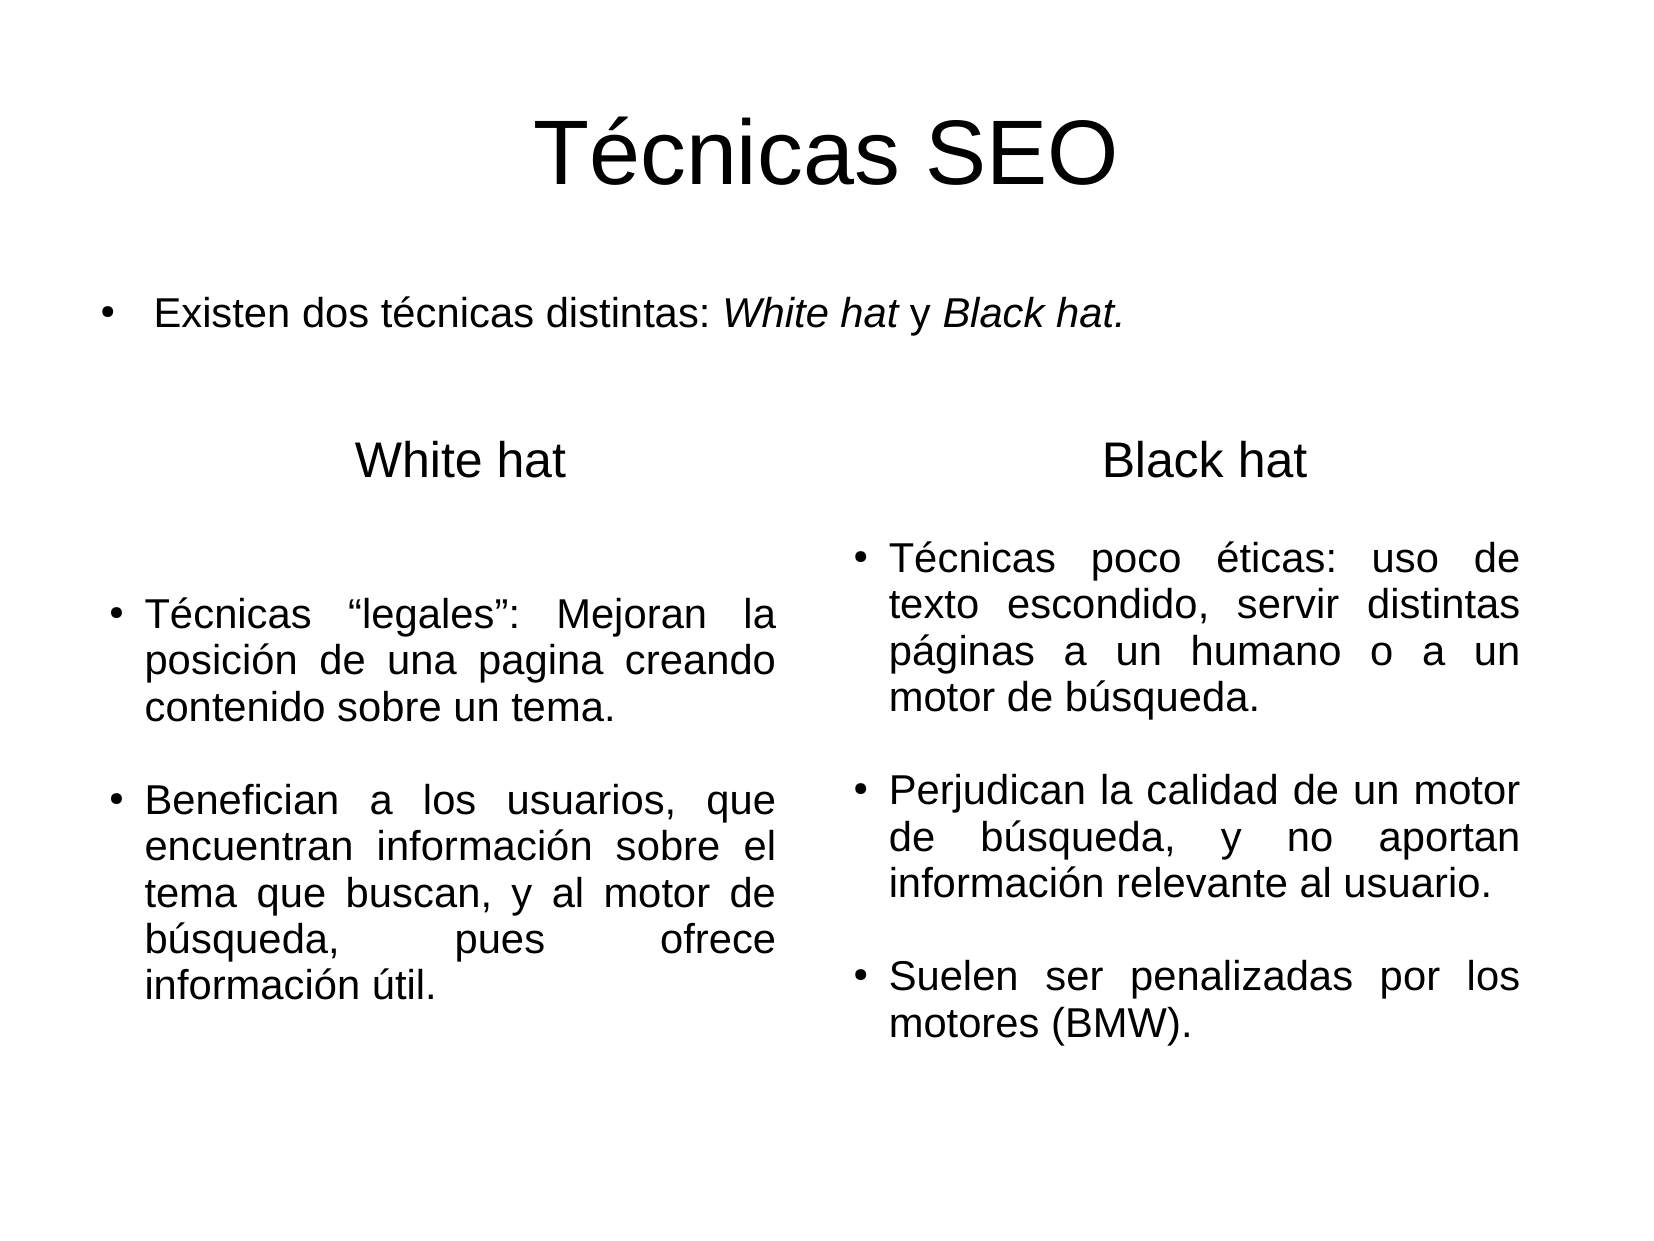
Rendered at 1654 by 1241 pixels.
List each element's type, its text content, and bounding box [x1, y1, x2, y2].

text_box Black hat Técnicas poco éticas: uso de texto escondido, servir distintas páginas a un humano o a un motor de búsqueda. Perjudican la calidad de un motor de búsqueda, y no aportan información relevante al usuario. Suelen ser penalizadas por los motores (BMW). [838, 425, 1536, 1184]
title Técnicas SEO [82, 49, 1571, 257]
list Existen dos técnicas distintas: White hat y Black hat. [82, 290, 1571, 1010]
text_box White hat Técnicas “legales”: Mejoran la posición de una pagina creando contenido sobre un tema. Benefician a los usuarios, que encuentran información sobre el tema que buscan, y al motor de búsqueda, pues ofrece información útil. [94, 425, 792, 1147]
